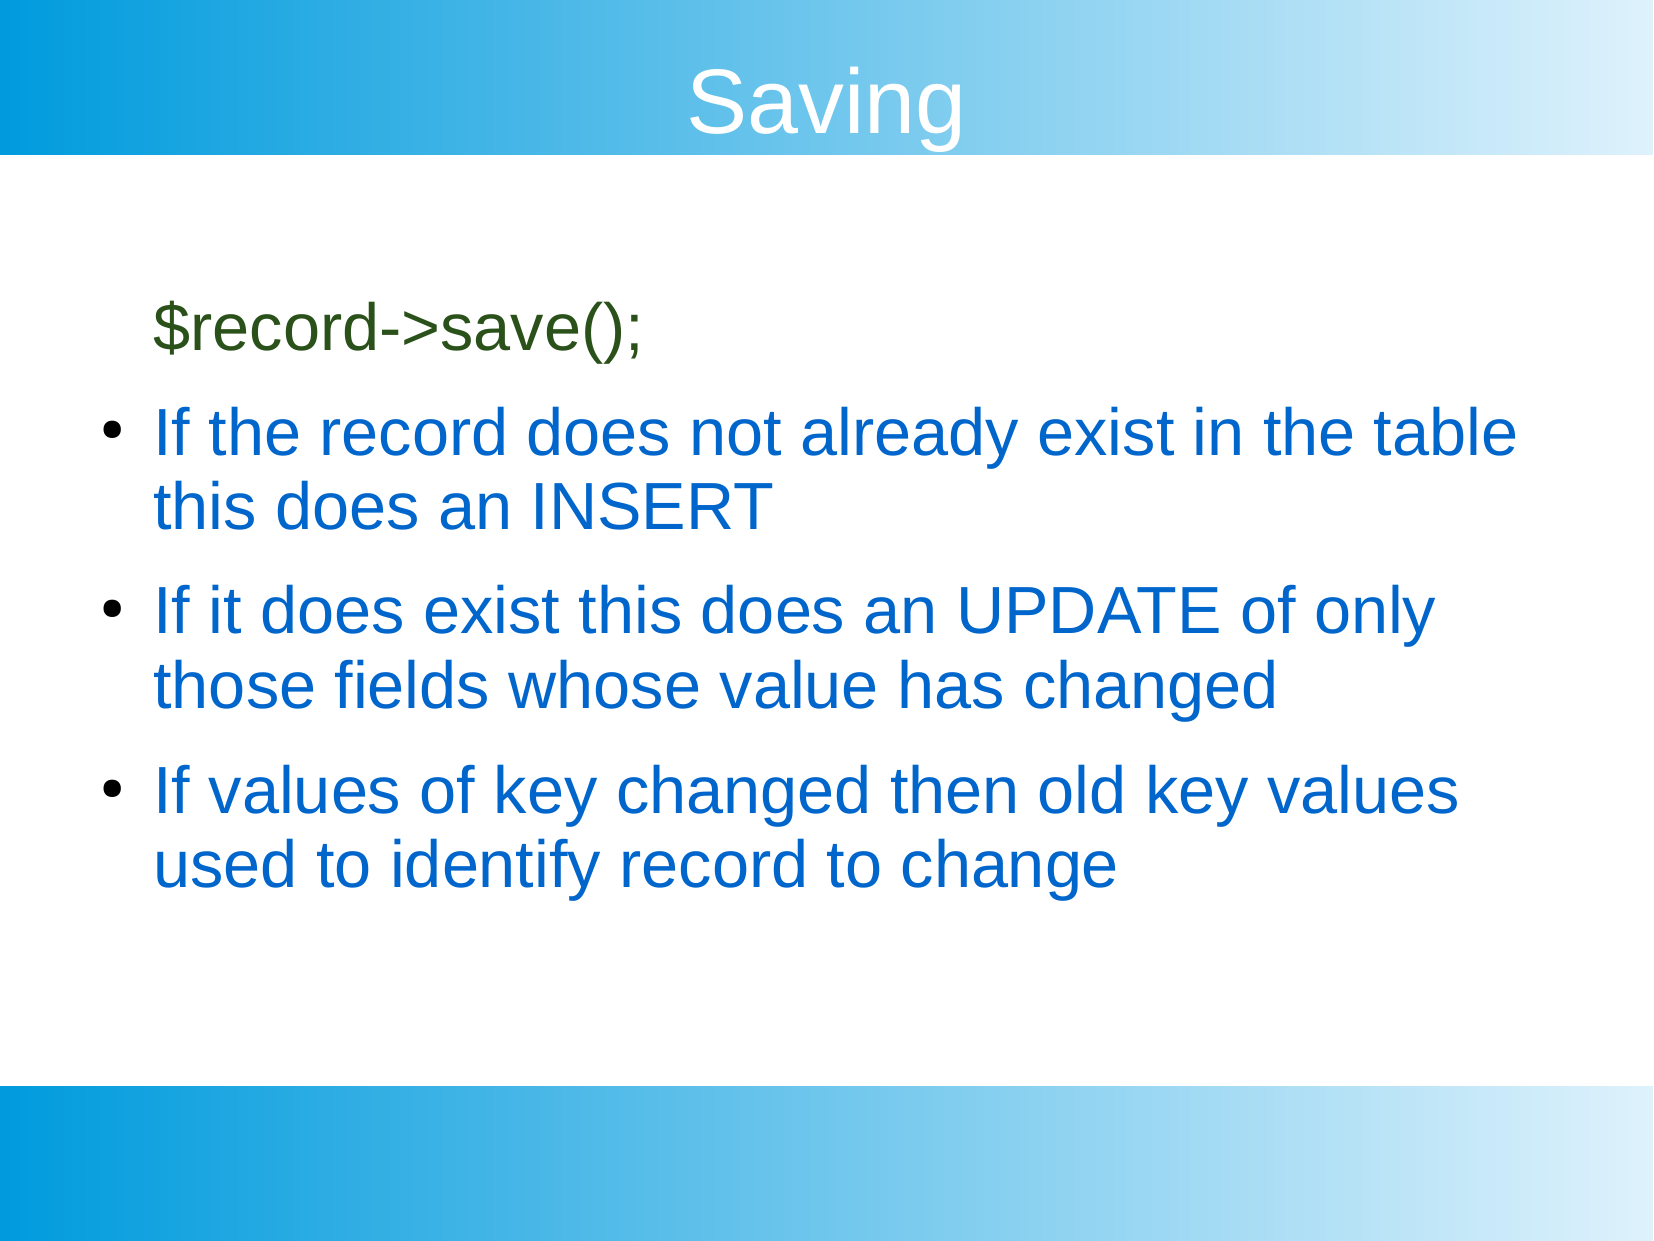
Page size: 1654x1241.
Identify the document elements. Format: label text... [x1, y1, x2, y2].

title Saving [82, 49, 1571, 155]
list $record->save(); If the record does not already exist in the table this does an INSERT If it does exist this does an UPDATE of only those fields whose value has changed If values of key changed then old key values used to identify record to change [82, 290, 1571, 1010]
